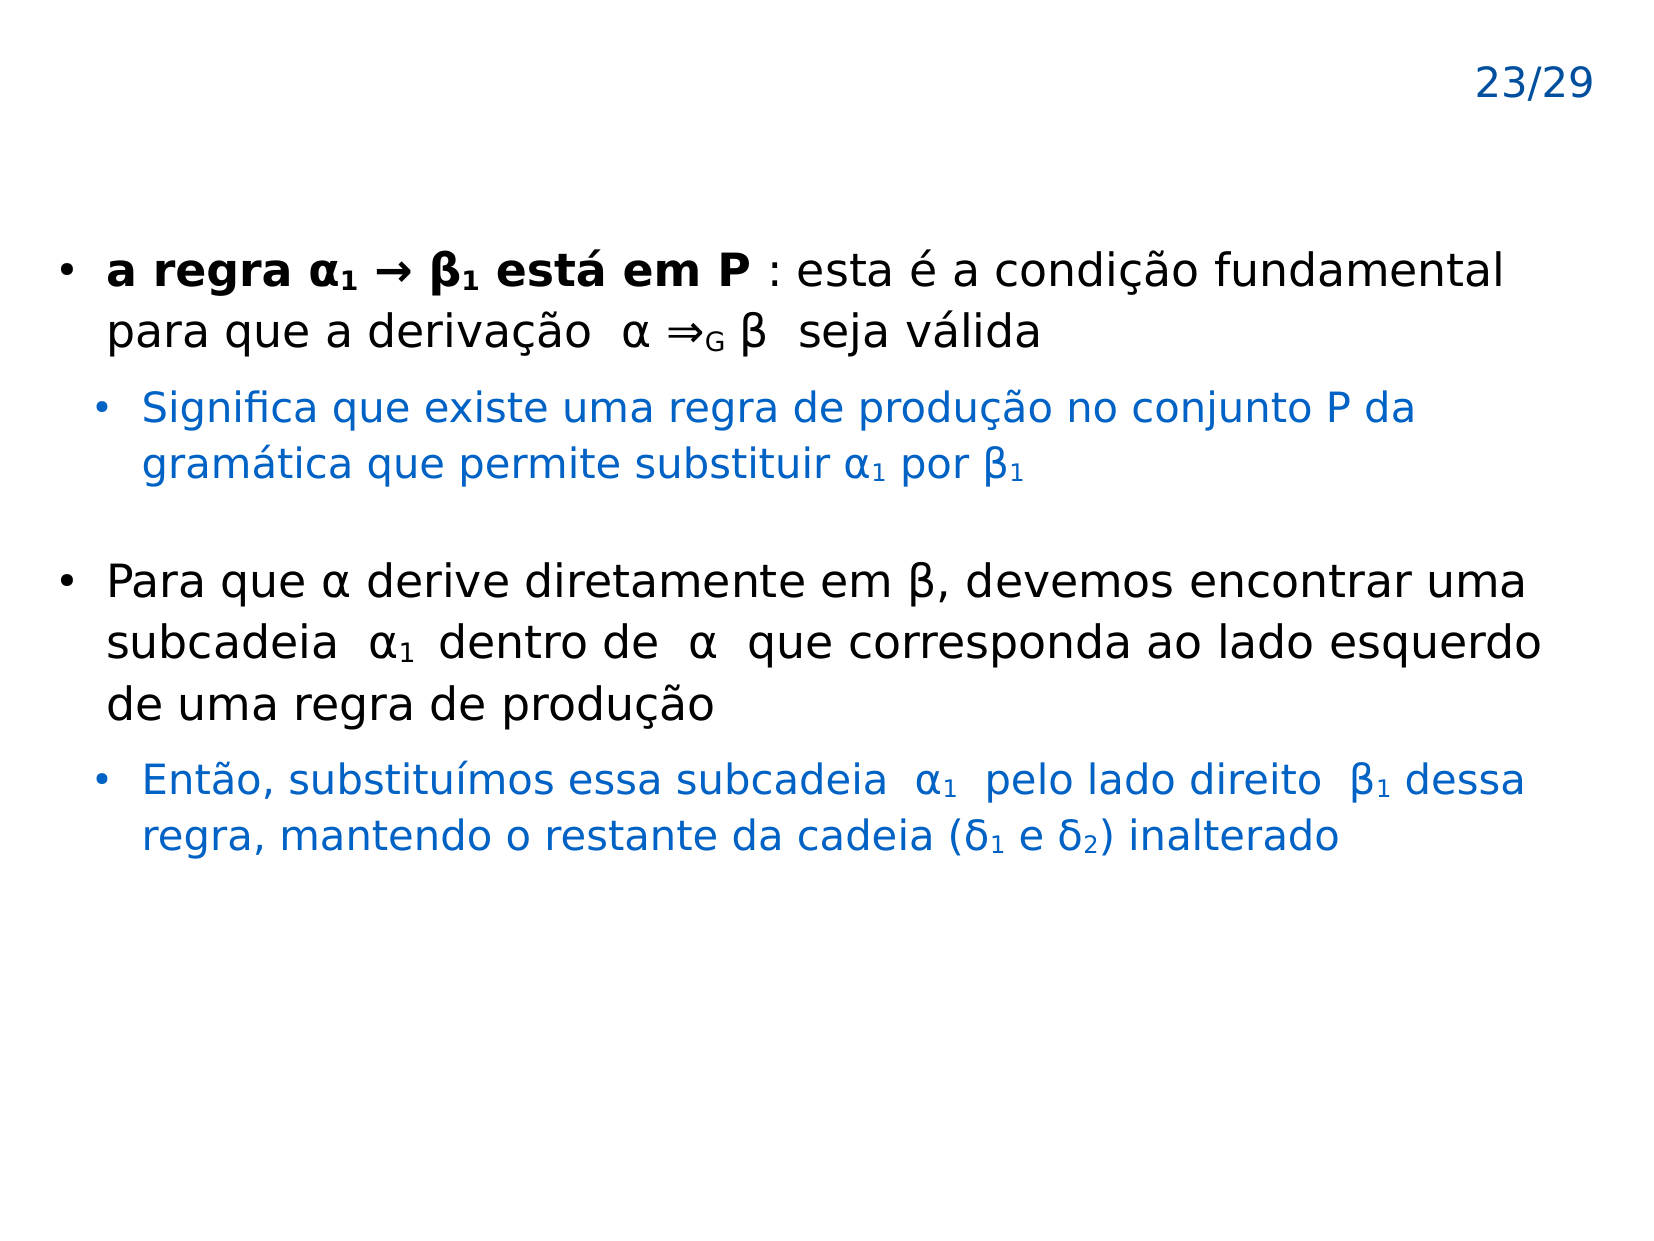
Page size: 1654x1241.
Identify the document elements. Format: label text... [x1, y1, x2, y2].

list a regra α1 → β1 está em P : esta é a condição fundamental para que a derivação α ⇒G β seja válida Significa que existe uma regra de produção no conjunto P da gramática que permite substituir α1 por β1 Para que α derive diretamente em β, devemos encontrar uma subcadeia α1 dentro de α que corresponda ao lado esquerdo de uma regra de produção Então, substituímos essa subcadeia α1 pelo lado direito β1 dessa regra, mantendo o restante da cadeia (δ1 e δ2) inalterado [59, 236, 1595, 1211]
